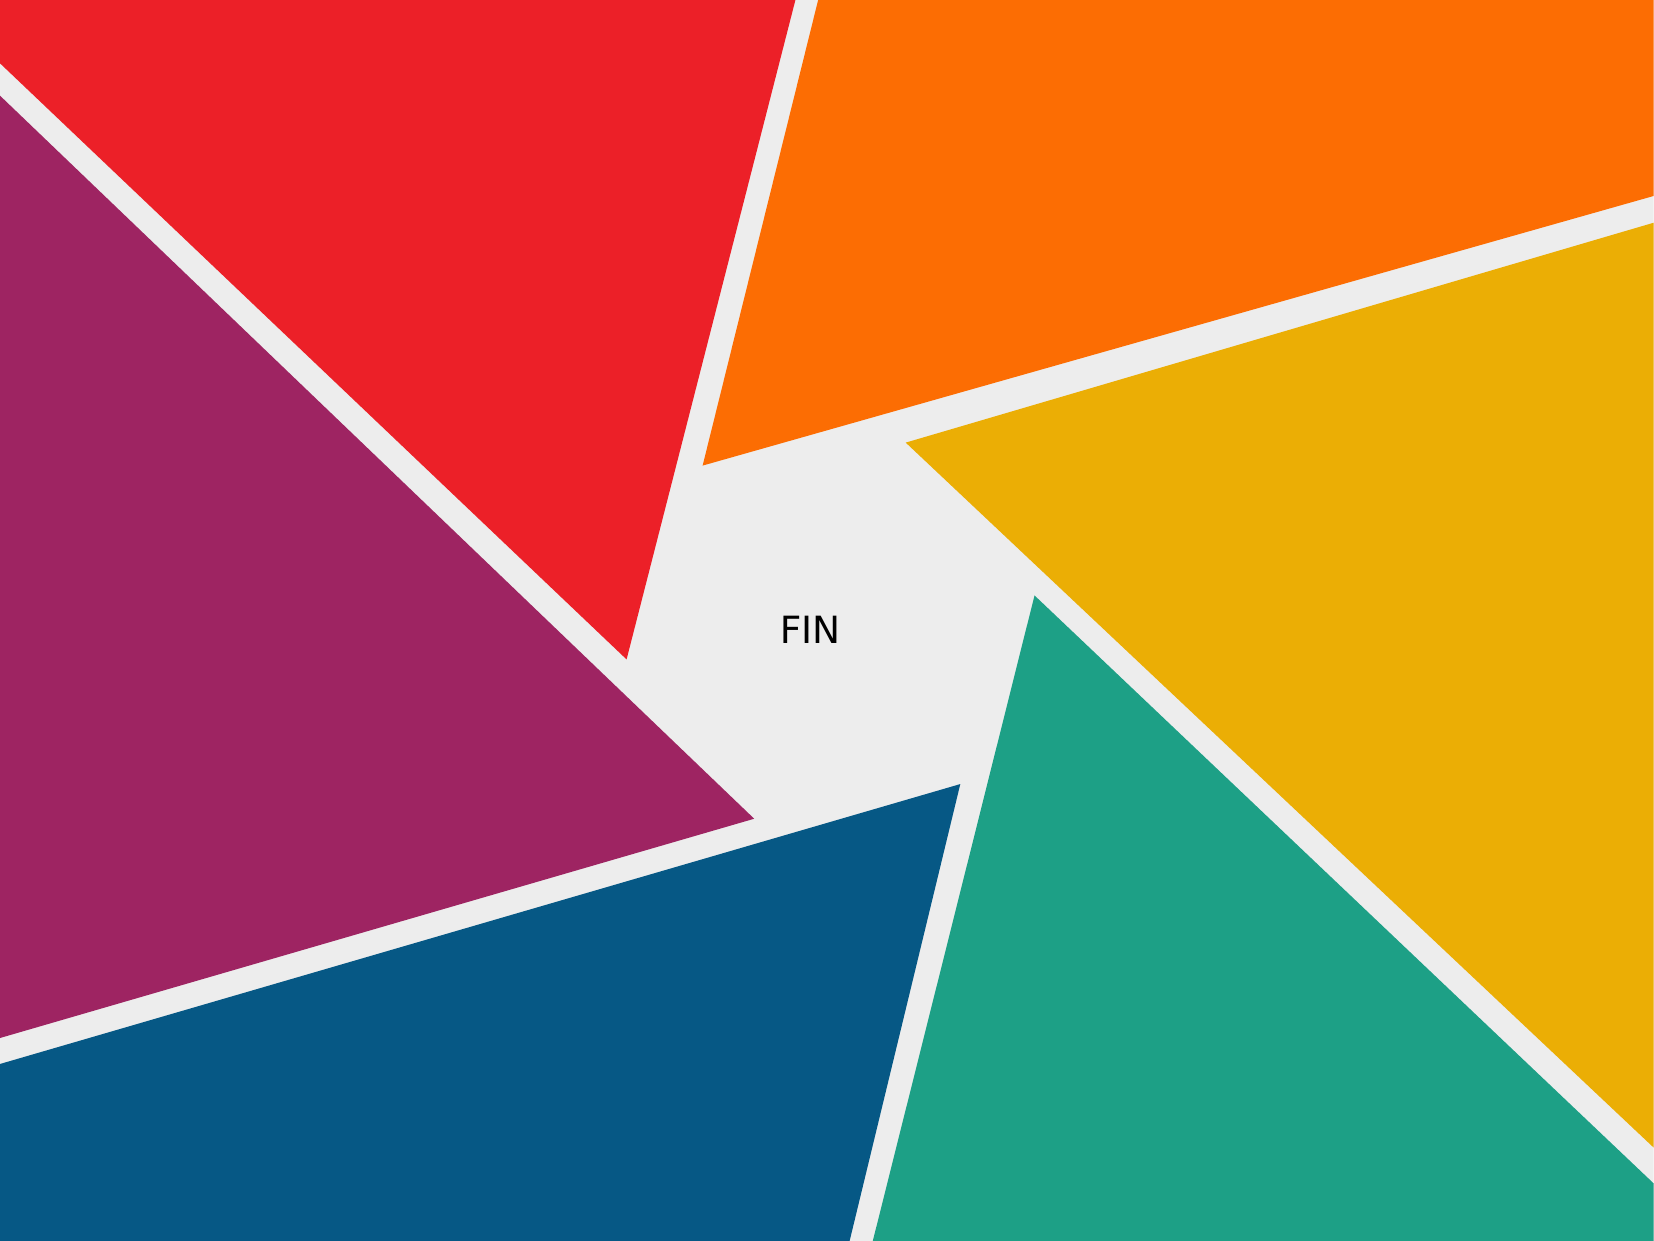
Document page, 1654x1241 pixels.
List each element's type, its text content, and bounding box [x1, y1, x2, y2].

text_box FIN [765, 601, 916, 661]
